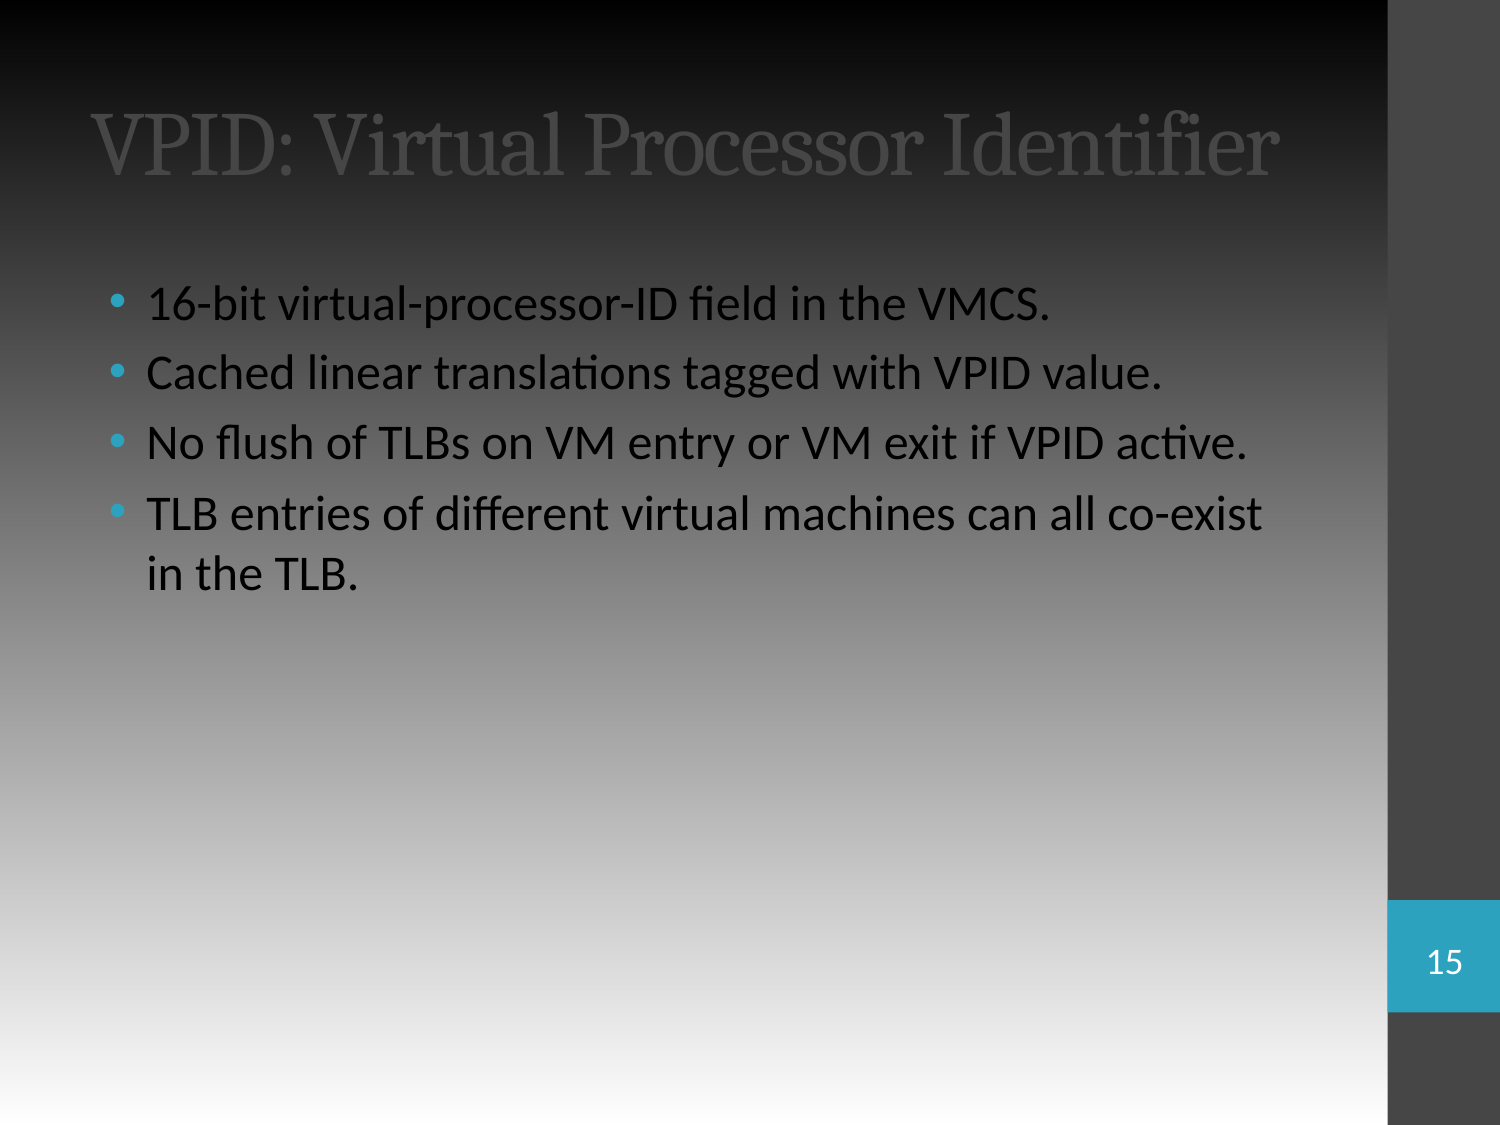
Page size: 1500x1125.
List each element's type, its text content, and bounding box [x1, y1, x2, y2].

title VPID: Virtual Processor Identifier [75, 45, 1363, 233]
slide_number <numéro> [1399, 926, 1490, 992]
list 16-bit virtual-processor-ID field in the VMCS. Cached linear translations tagged with VPID value. No flush of TLBs on VM entry or VM exit if VPID active. TLB entries of different virtual machines can all co-exist in the TLB. [75, 262, 1325, 1050]
